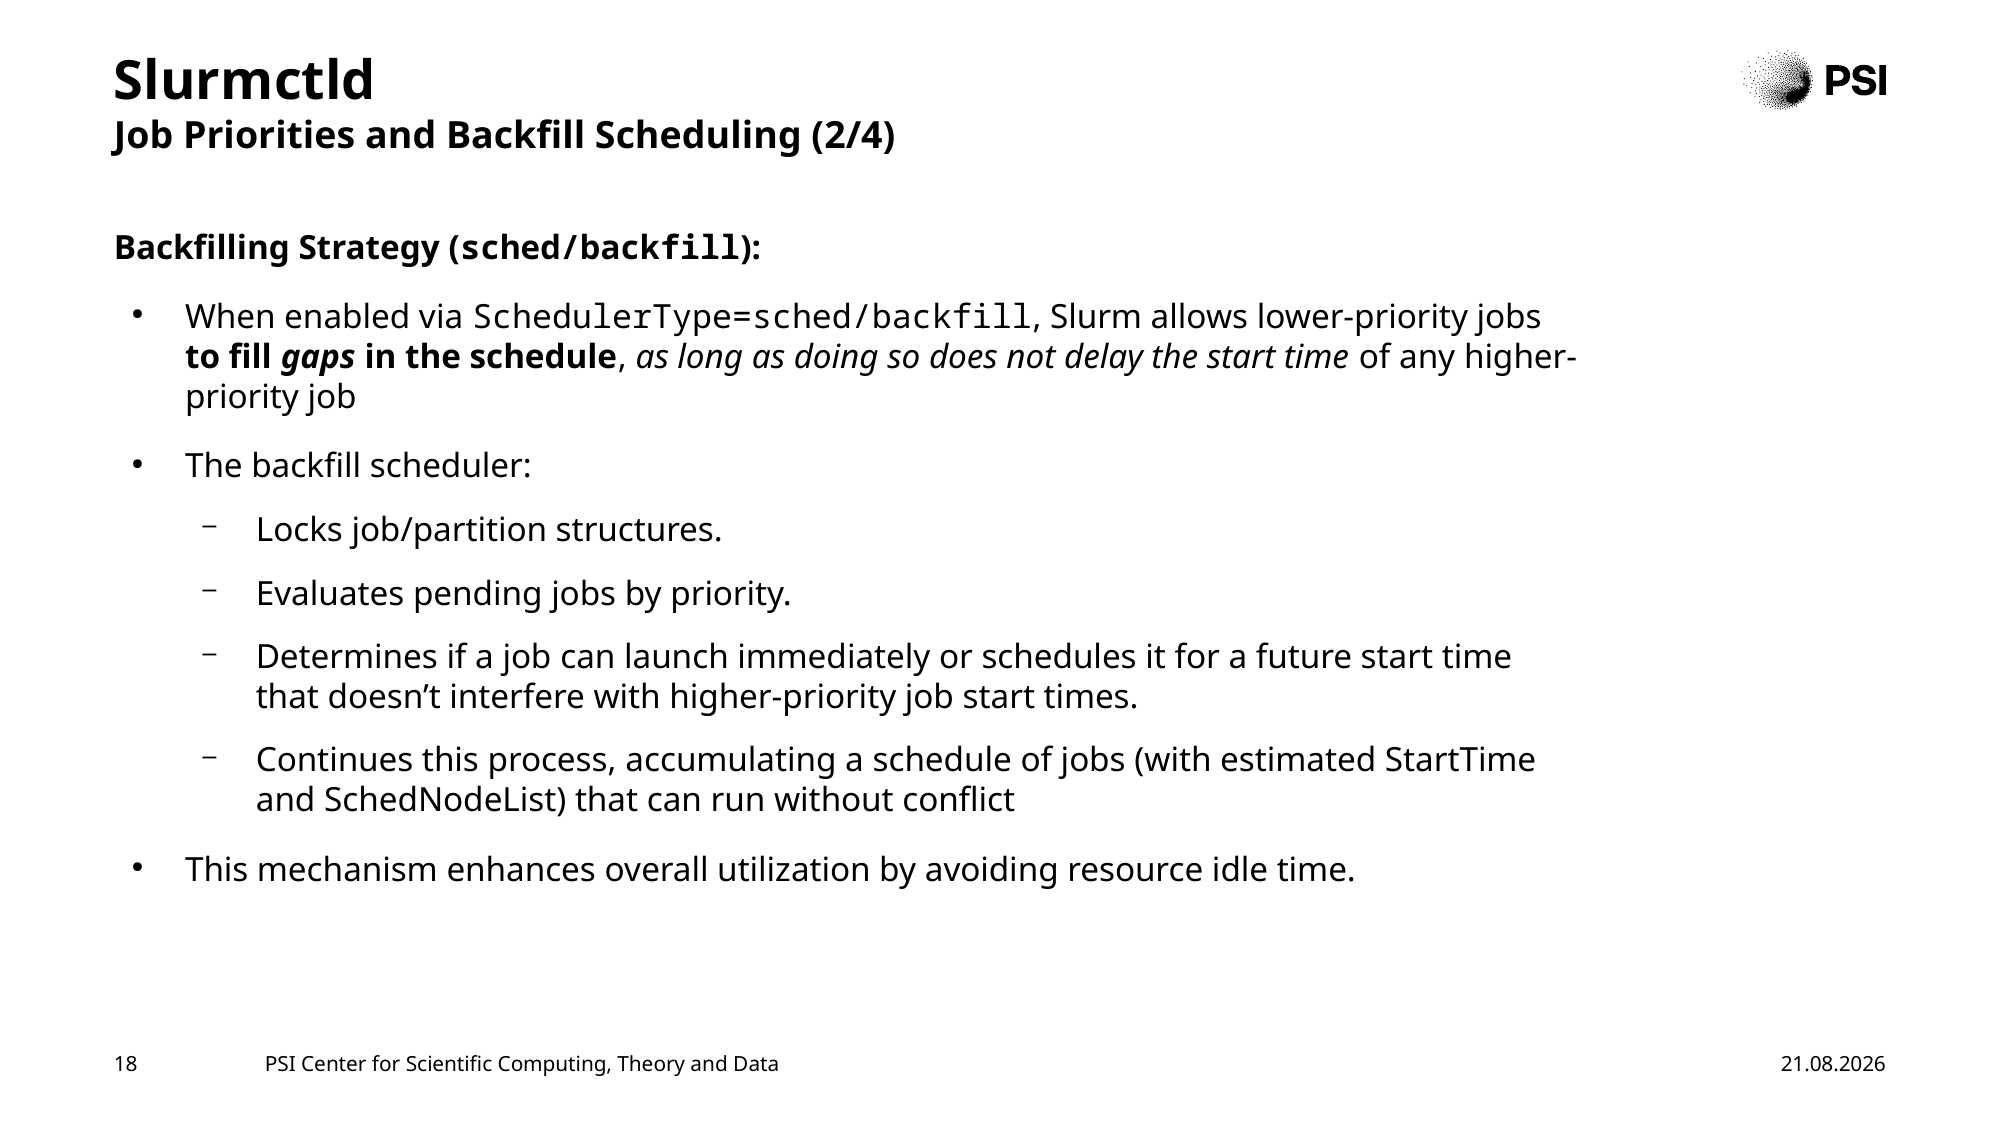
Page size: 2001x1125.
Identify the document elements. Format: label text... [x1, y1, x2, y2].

list Backfilling Strategy (sched/backfill): When enabled via SchedulerType=sched/backfill, Slurm allows lower-priority jobs to fill gaps in the schedule, as long as doing so does not delay the start time of any higher-priority job The backfill scheduler: Locks job/partition structures. Evaluates pending jobs by priority. Determines if a job can launch immediately or schedules it for a future start time that doesn’t interfere with higher-priority job start times. Continues this process, accumulating a schedule of jobs (with estimated StartTime and SchedNodeList) that can run without conflict This mechanism enhances overall utilization by avoiding resource idle time. [114, 225, 1585, 988]
title Slurmctld Job Priorities and Backfill Scheduling (2/4) [114, 45, 1585, 179]
